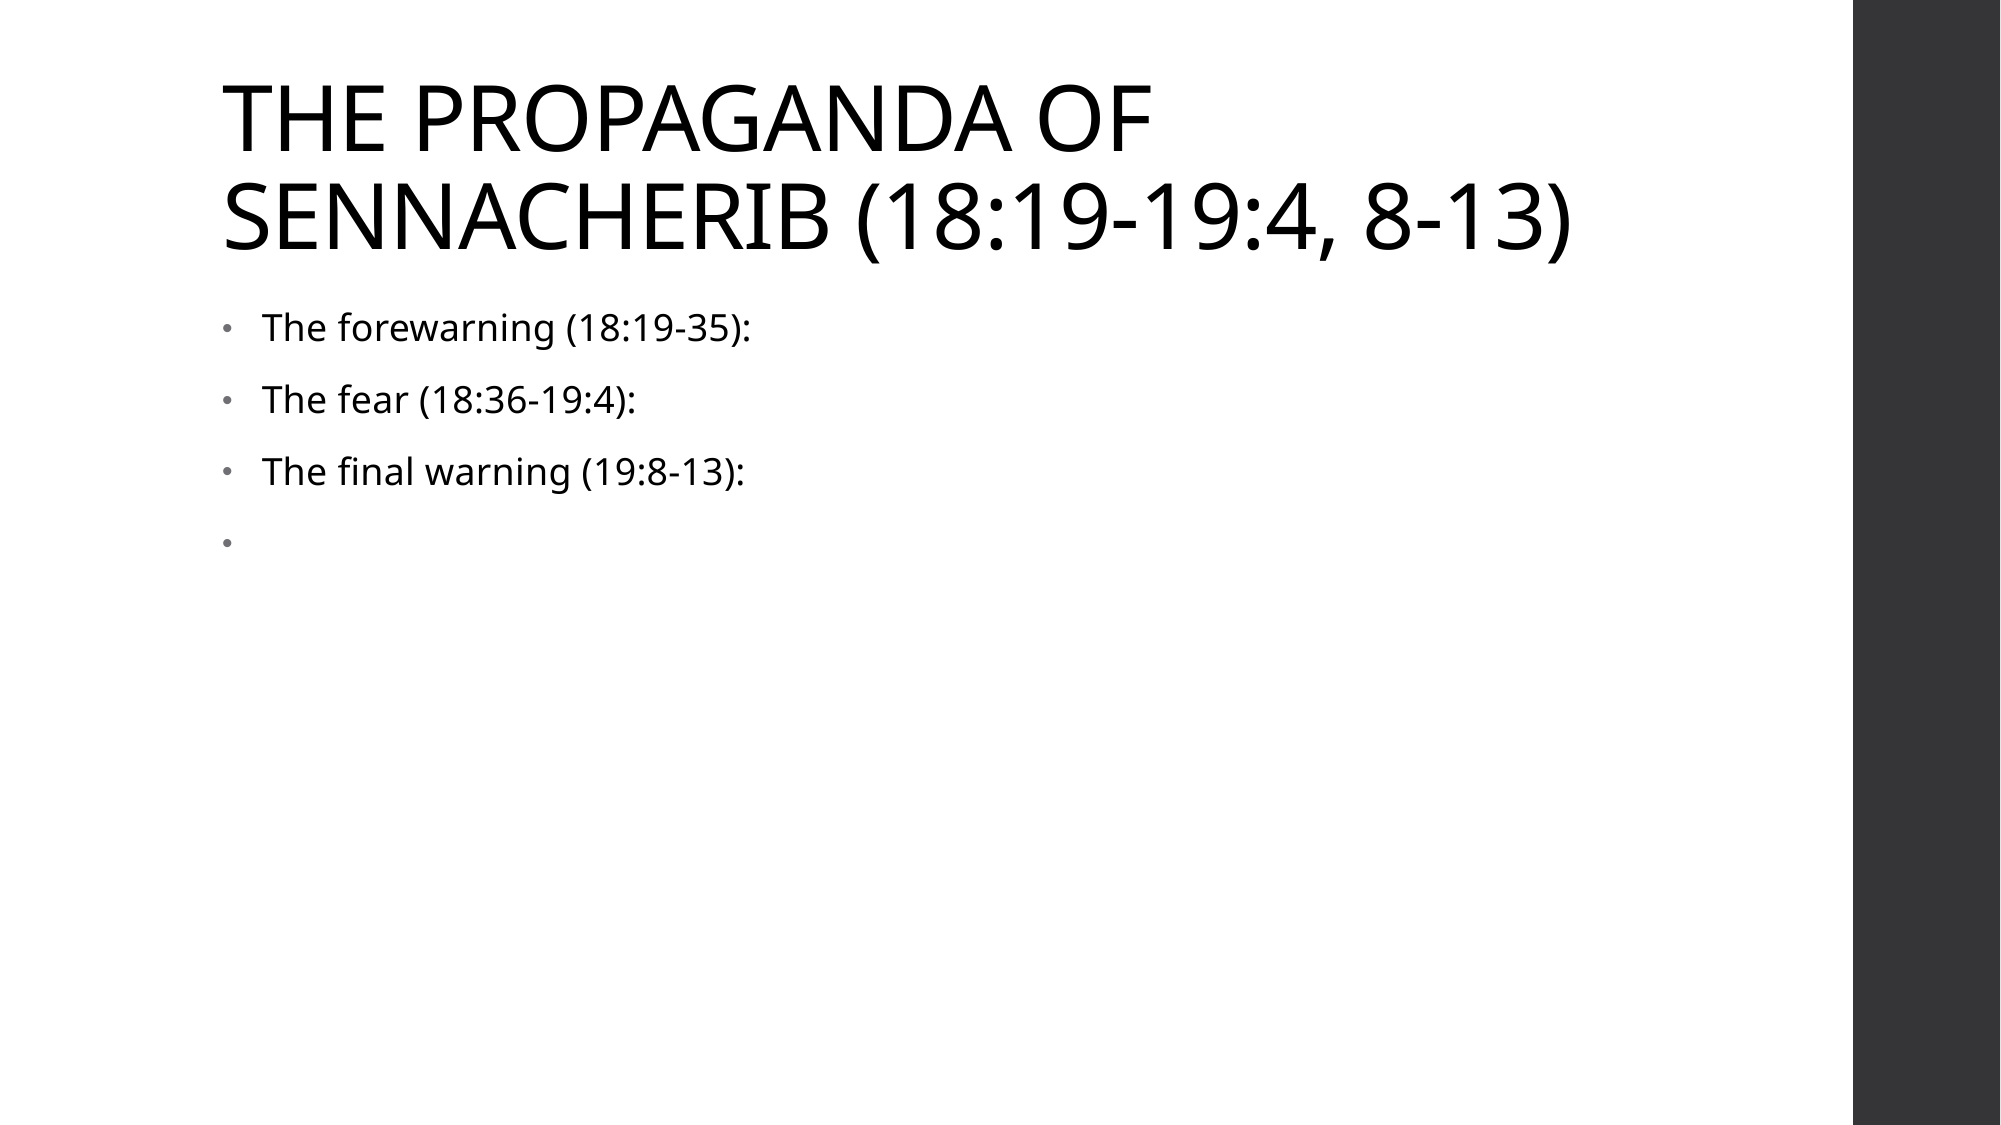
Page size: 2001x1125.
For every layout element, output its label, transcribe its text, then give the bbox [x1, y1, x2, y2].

title THE PROPAGANDA OF SENNACHERIB (18:19-19:4, 8-13) [206, 60, 1797, 278]
list The forewarning (18:19-35): The fear (18:36-19:4): The final warning (19:8-13): [206, 299, 1617, 1014]
